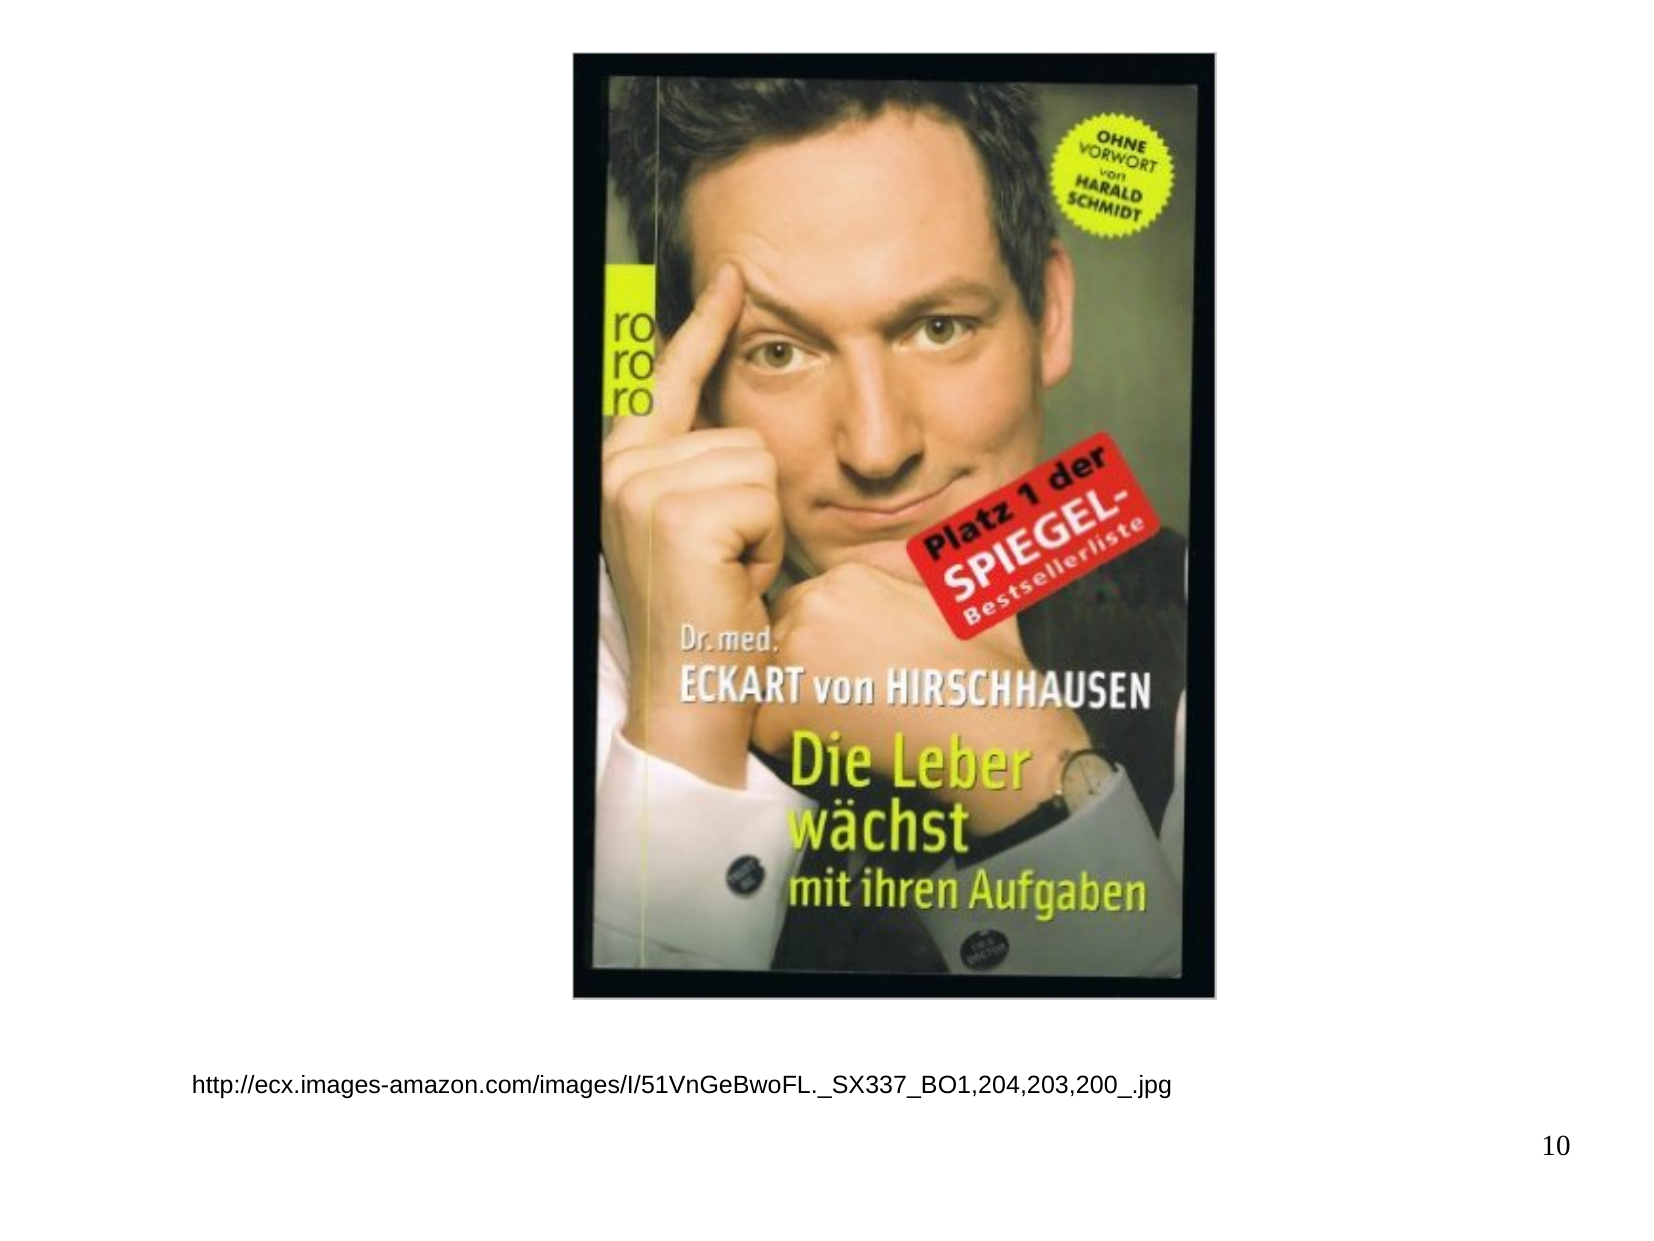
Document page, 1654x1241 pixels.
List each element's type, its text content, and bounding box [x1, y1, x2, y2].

picture [572, 52, 1217, 1000]
text_box http://ecx.images-amazon.com/images/I/51VnGeBwoFL._SX337_BO1,204,203,200_.jpg [177, 1062, 1506, 1107]
